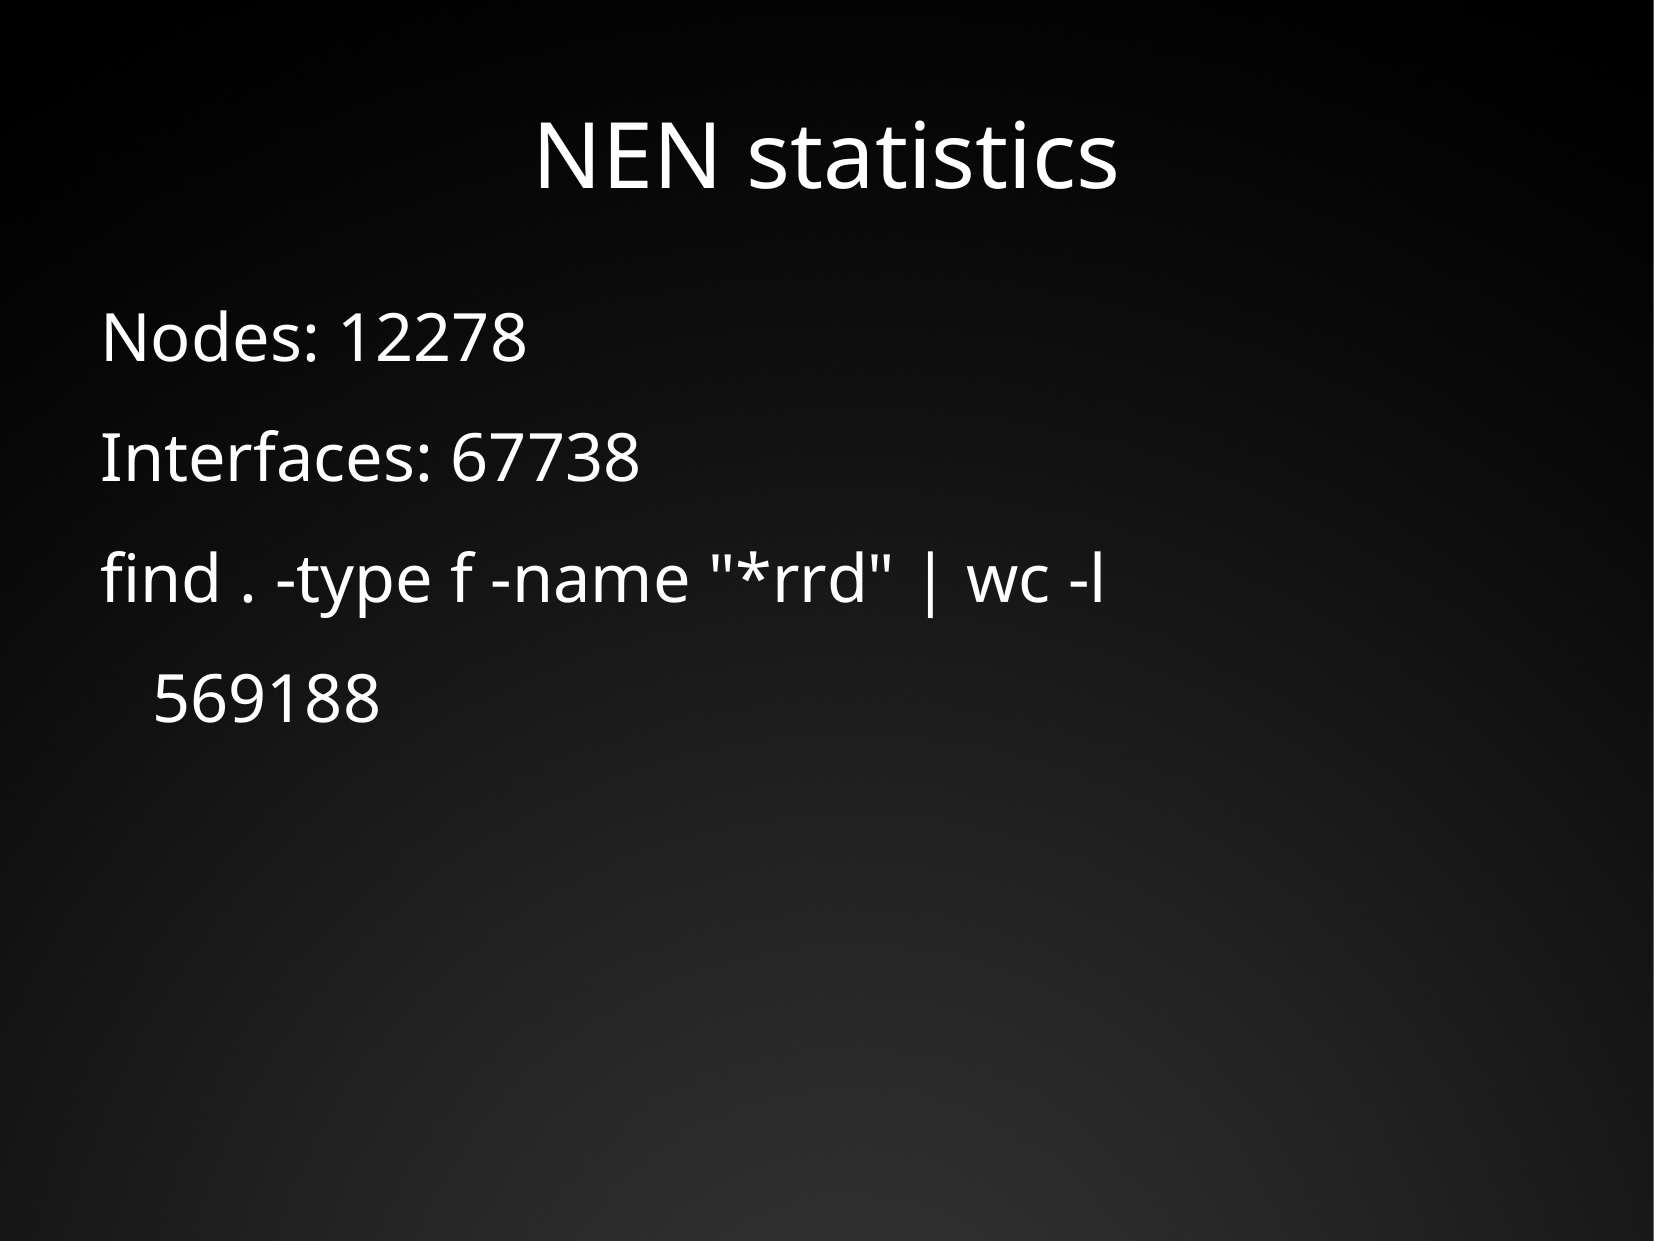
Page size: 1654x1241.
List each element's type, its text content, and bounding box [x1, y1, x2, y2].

title NEN statistics [82, 49, 1571, 257]
picture [0, 0, 1654, 1241]
list Nodes: 12278 Interfaces: 67738 find . -type f -name "*rrd" | wc -l 569188 [82, 290, 1571, 1109]
